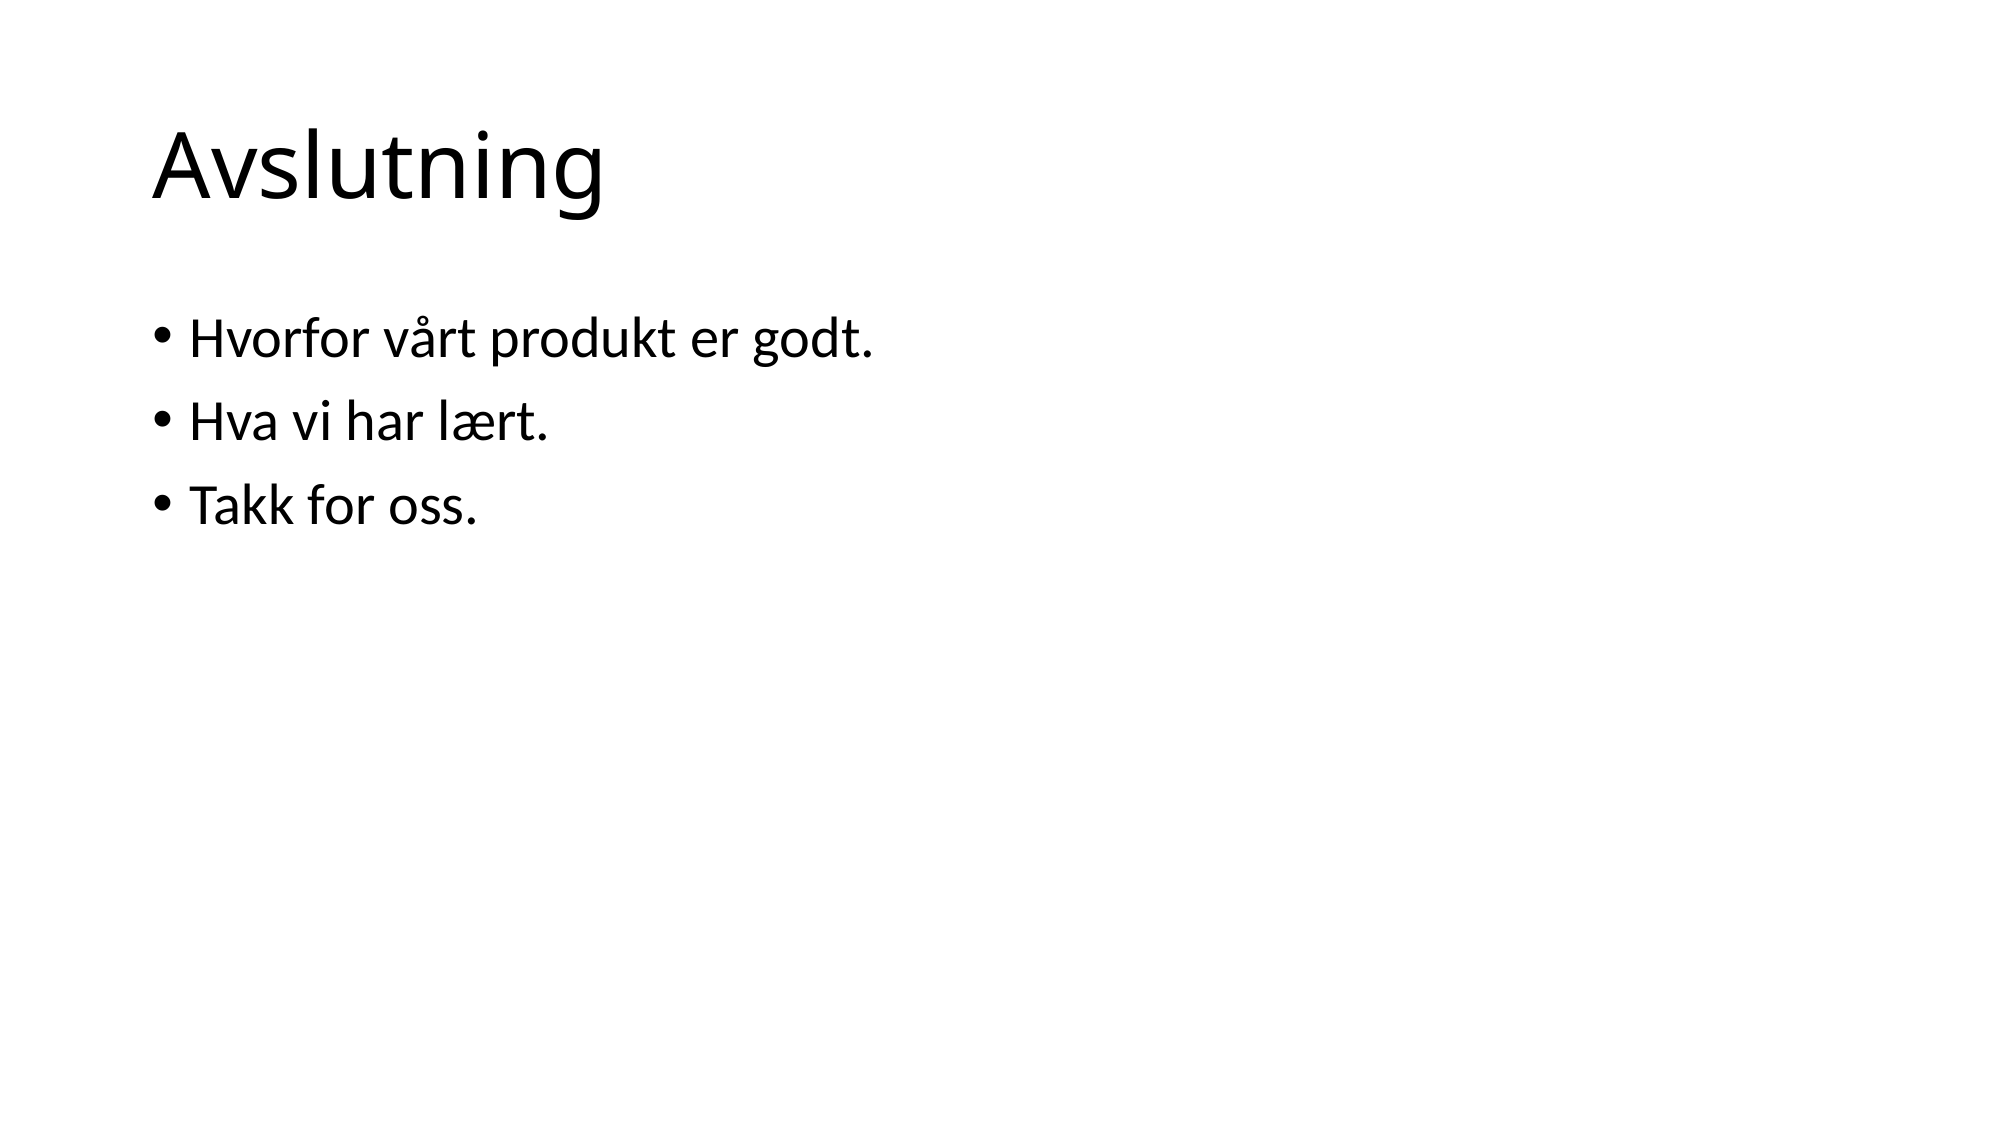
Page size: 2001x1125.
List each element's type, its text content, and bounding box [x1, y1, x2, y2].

list Hvorfor vårt produkt er godt. Hva vi har lært. Takk for oss. [137, 299, 1863, 1014]
title Avslutning [137, 59, 1863, 278]
